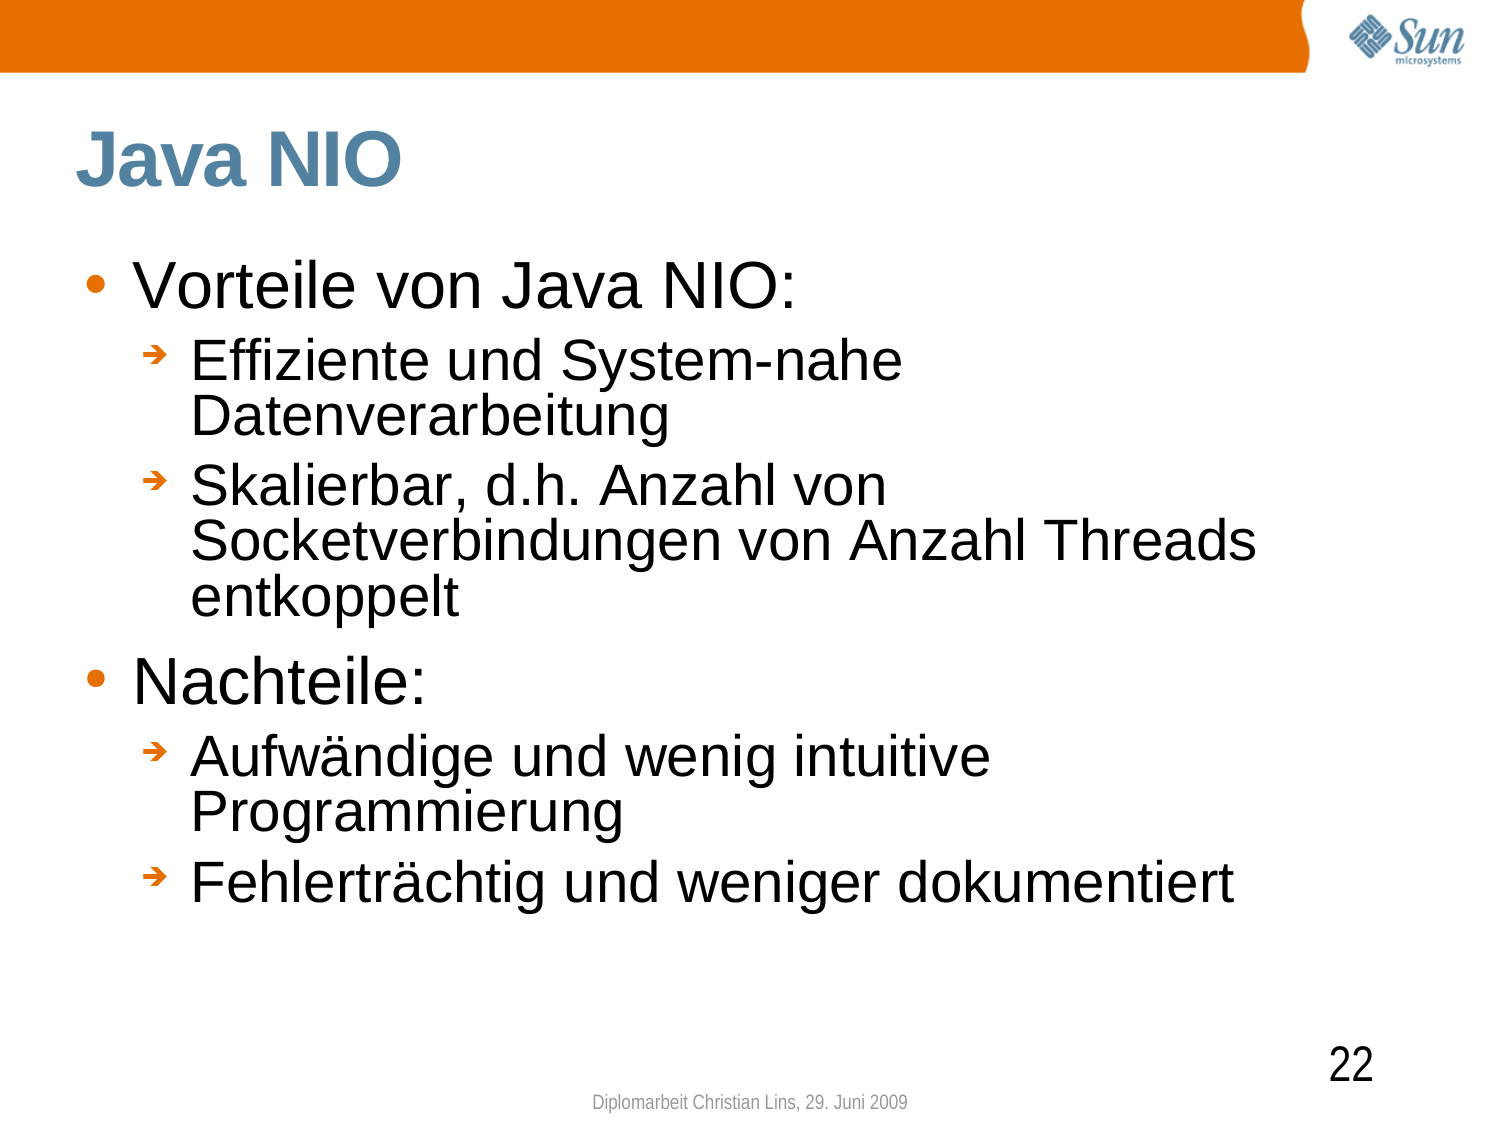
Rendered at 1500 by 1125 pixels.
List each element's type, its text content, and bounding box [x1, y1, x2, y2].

list Vorteile von Java NIO: Effiziente und System-nahe Datenverarbeitung Skalierbar, d.h. Anzahl von Socketverbindungen von Anzahl Threads entkoppelt Nachteile: Aufwändige und wenig intuitive Programmierung Fehlerträchtig und weniger dokumentiert [64, 257, 1402, 952]
picture [0, 0, 1500, 75]
title Java NIO [75, 122, 1438, 228]
